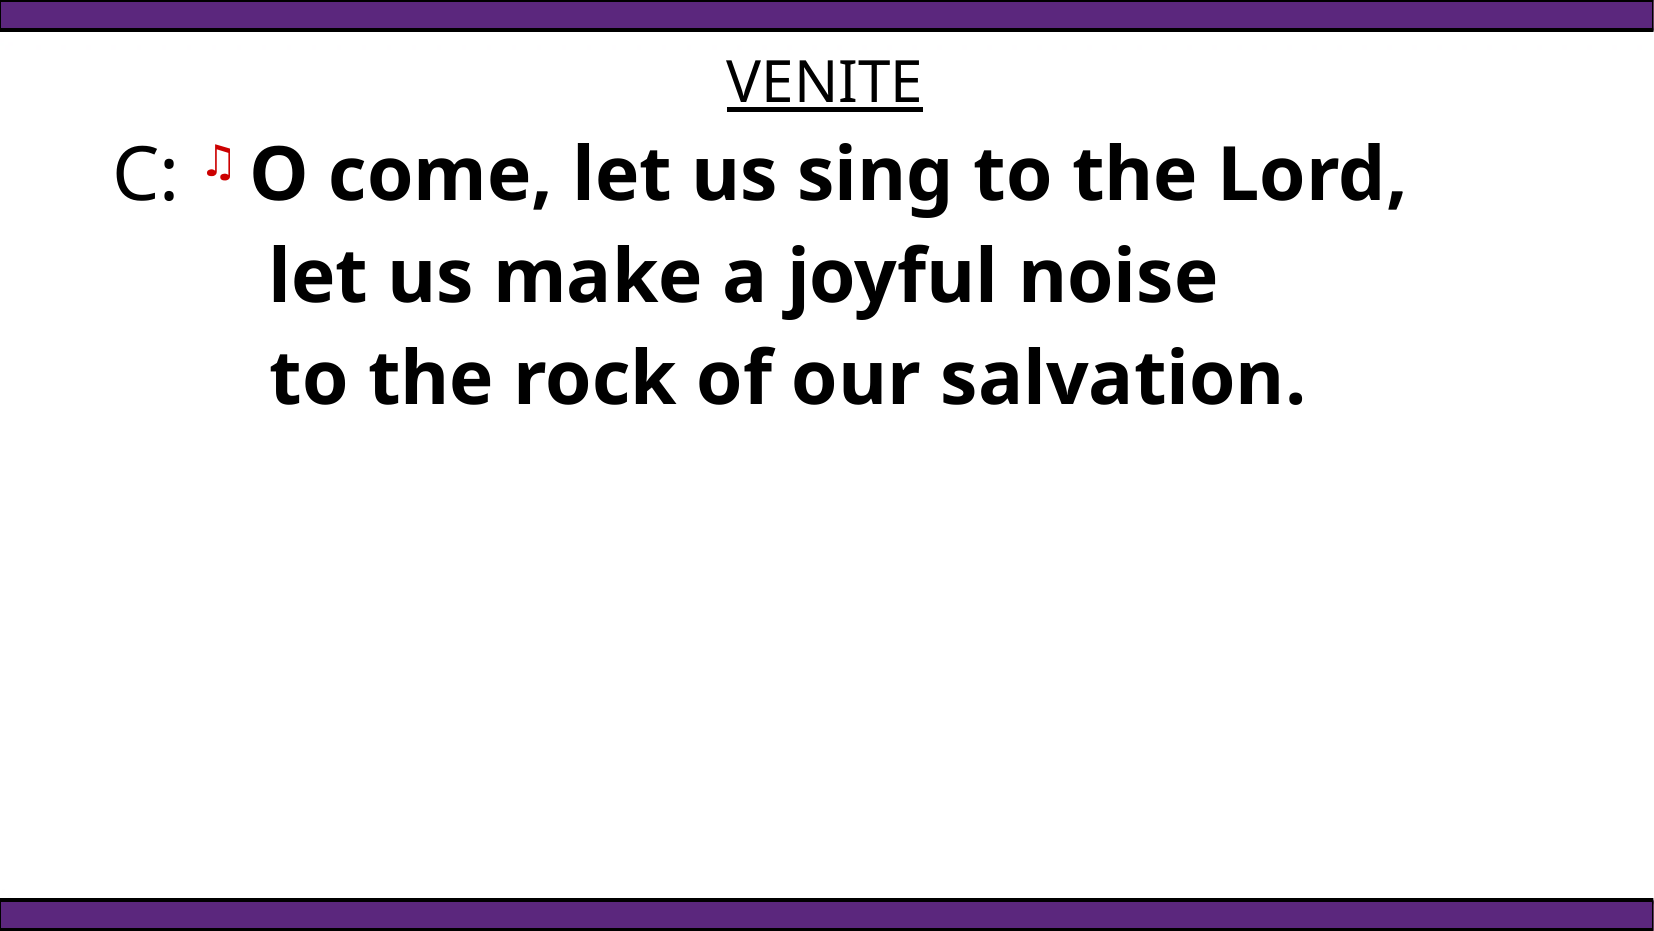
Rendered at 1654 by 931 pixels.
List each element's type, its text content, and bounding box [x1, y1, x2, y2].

text_box [0, 0, 1654, 31]
text_box [0, 900, 1654, 931]
picture [0, 31, 1654, 900]
text_box VENITE C: ♫ O come, let us sing to the Lord, let us make a joyful noise to the rock of our salvation. [60, 33, 1591, 425]
